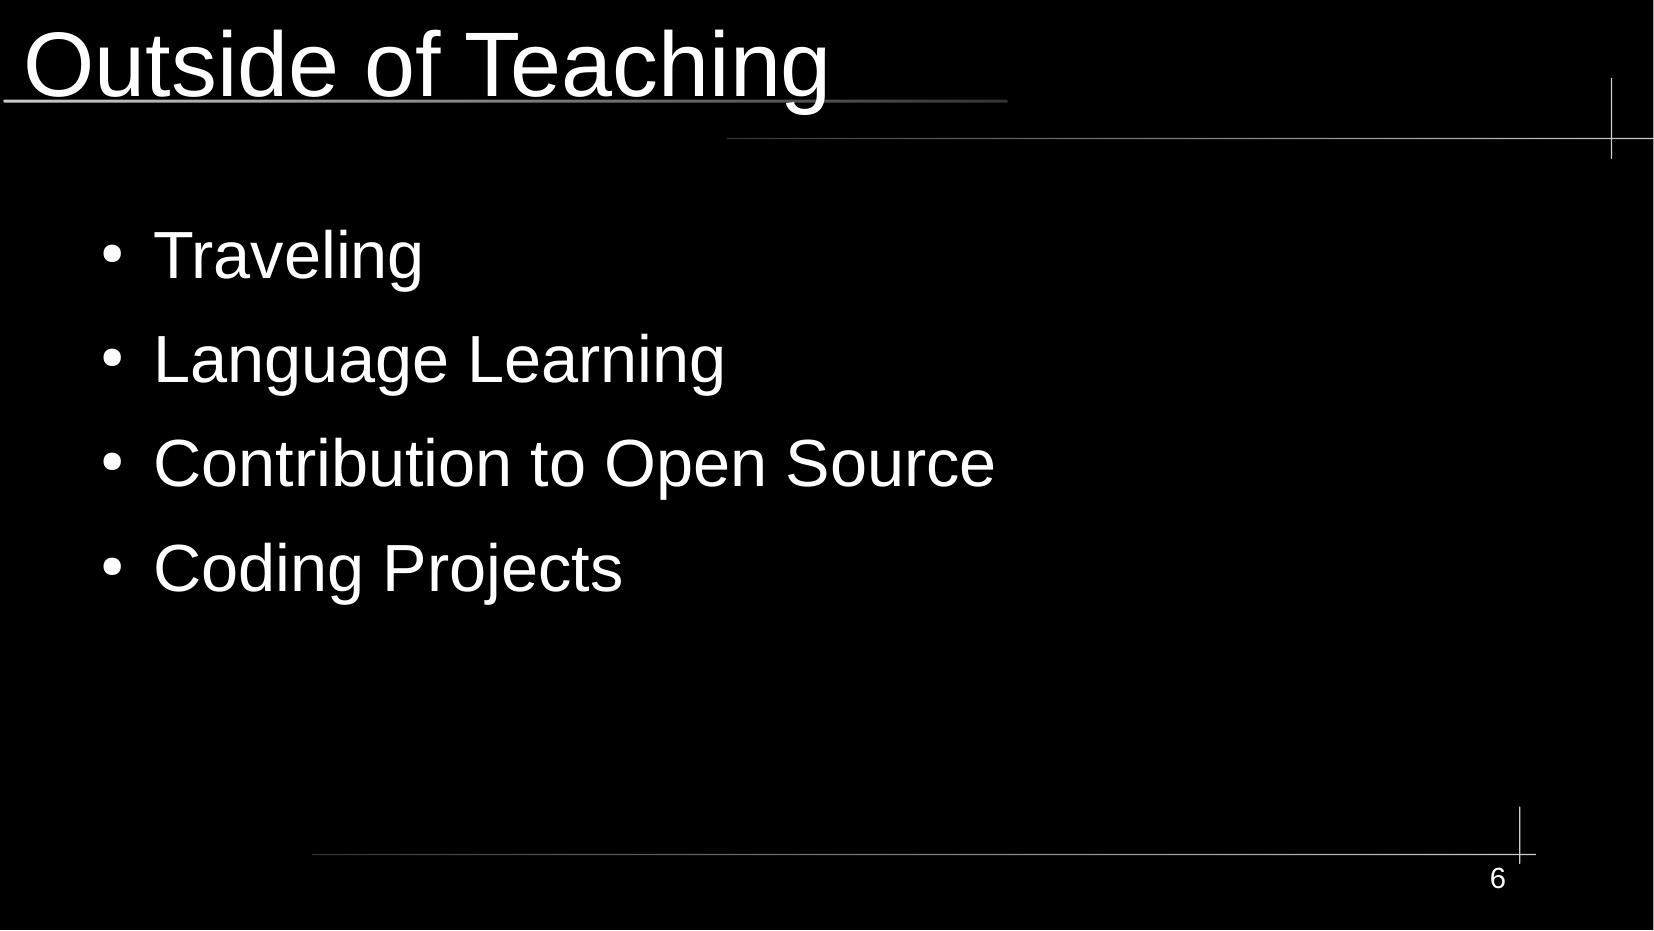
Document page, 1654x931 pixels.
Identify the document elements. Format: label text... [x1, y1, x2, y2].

list Traveling Language Learning Contribution to Open Source Coding Projects [82, 217, 1571, 851]
title Outside of Teaching [23, 11, 1589, 119]
